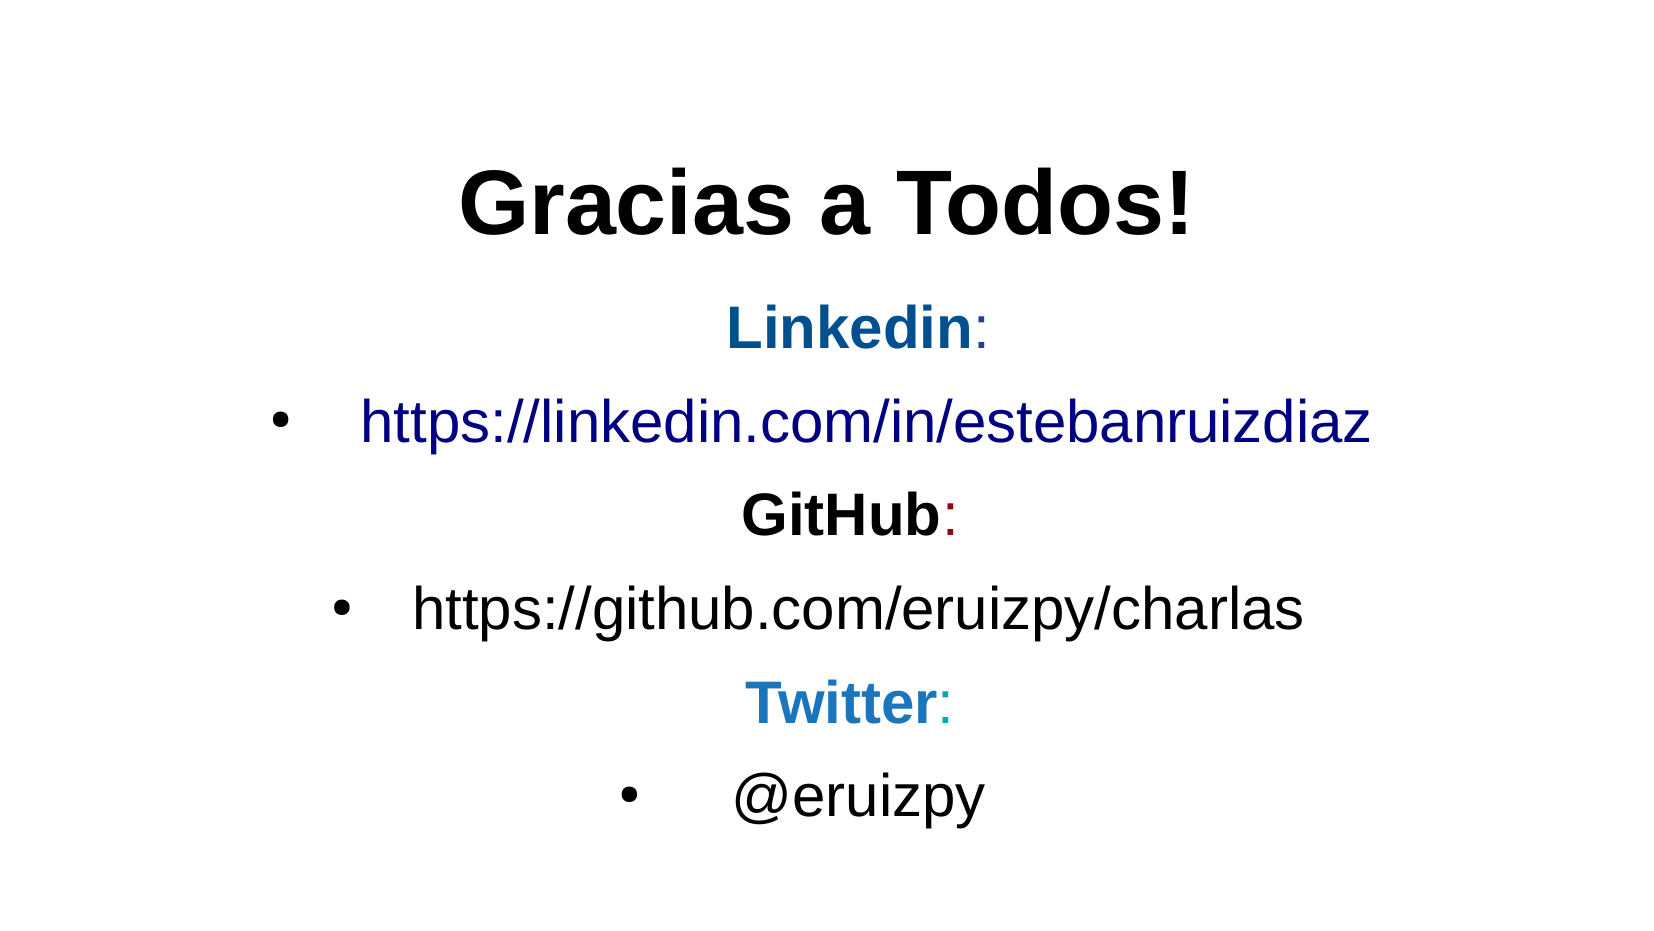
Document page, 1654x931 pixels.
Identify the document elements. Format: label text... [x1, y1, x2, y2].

title Gracias a Todos! [82, 125, 1571, 281]
list Linkedin: https://linkedin.com/in/estebanruizdiaz GitHub: https://github.com/eruizpy/charlas Twitter: @eruizpy [82, 294, 1571, 834]
